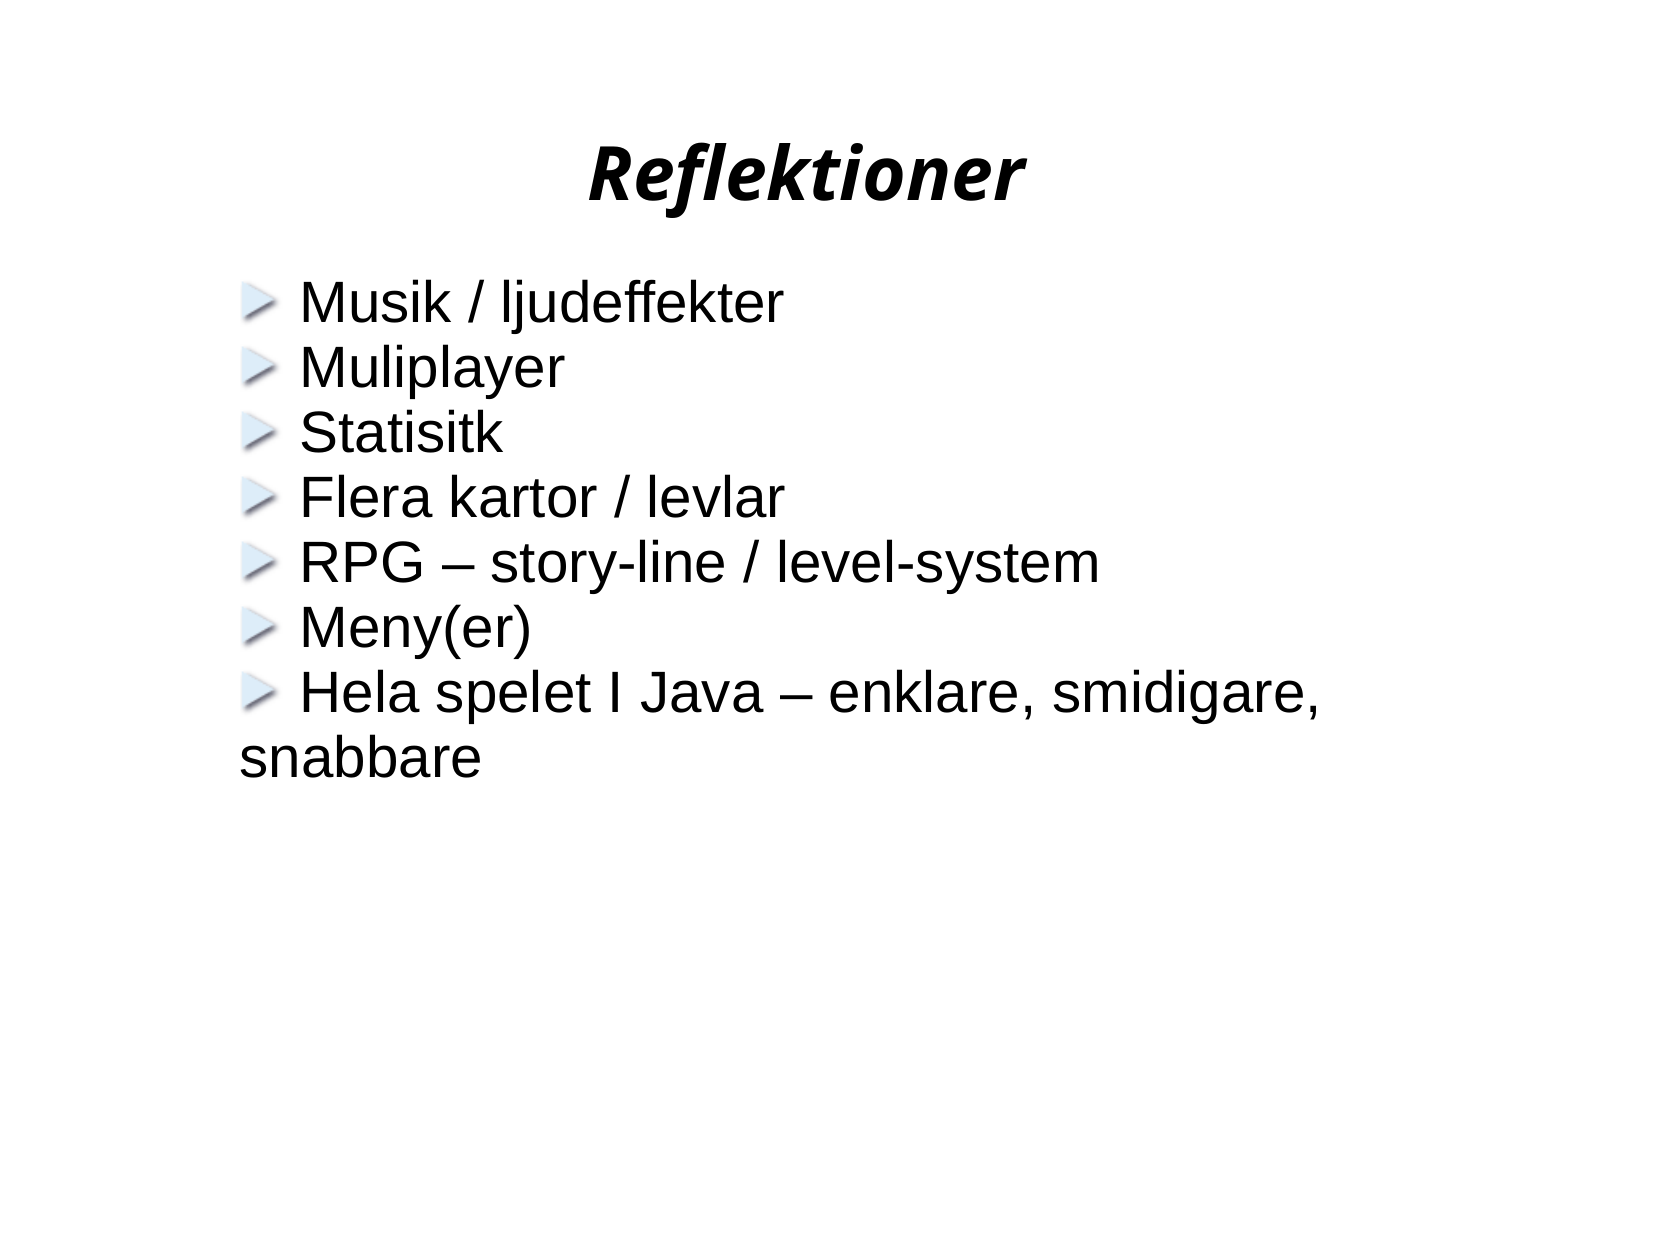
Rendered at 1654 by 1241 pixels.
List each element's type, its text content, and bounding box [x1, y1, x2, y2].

text_box Musik / ljudeffekter Muliplayer Statisitk Flera kartor / levlar RPG – story-line / level-system Meny(er) Hela spelet I Java – enklare, smidigare, snabbare [225, 262, 1538, 798]
text_box Reflektioner [150, 112, 1463, 299]
